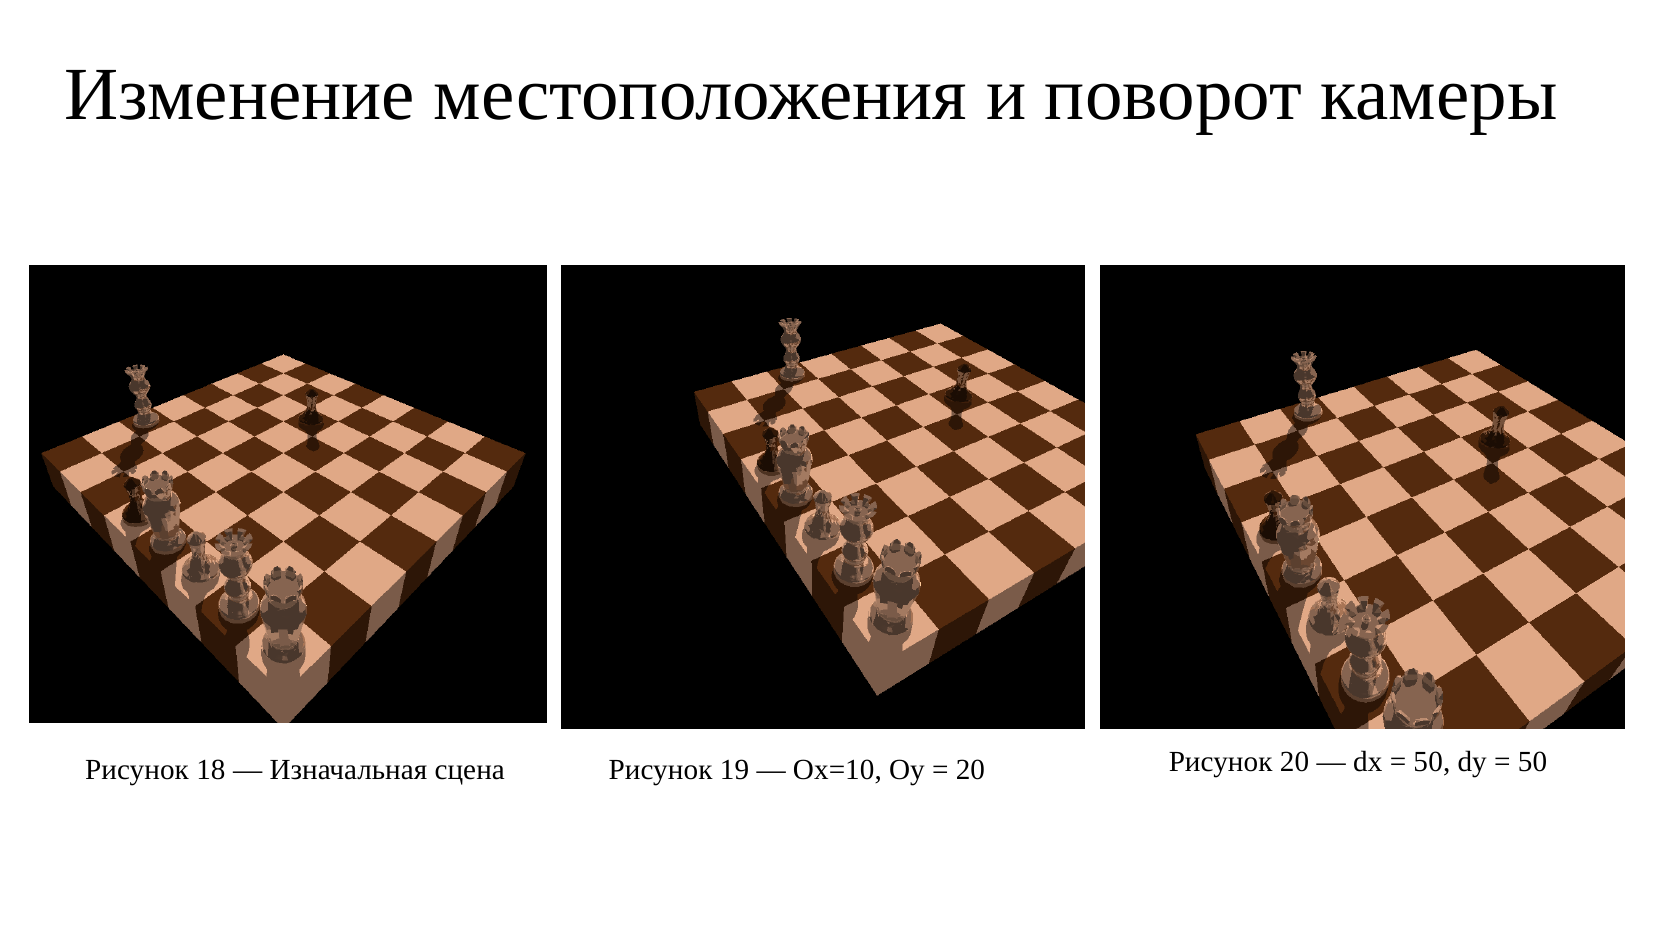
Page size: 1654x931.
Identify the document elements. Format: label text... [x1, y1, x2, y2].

title Изменение местоположения и поворот камеры [29, 28, 1595, 160]
text_box Рисунок 18 — Изначальная сцена [0, 746, 591, 886]
picture [1100, 265, 1625, 729]
picture [29, 265, 547, 724]
picture [561, 265, 1085, 729]
text_box Рисунок 19 — Ox=10, Oy = 20 [561, 746, 1034, 806]
text_box Рисунок 20 — dx = 50, dy = 50 [1122, 738, 1595, 798]
